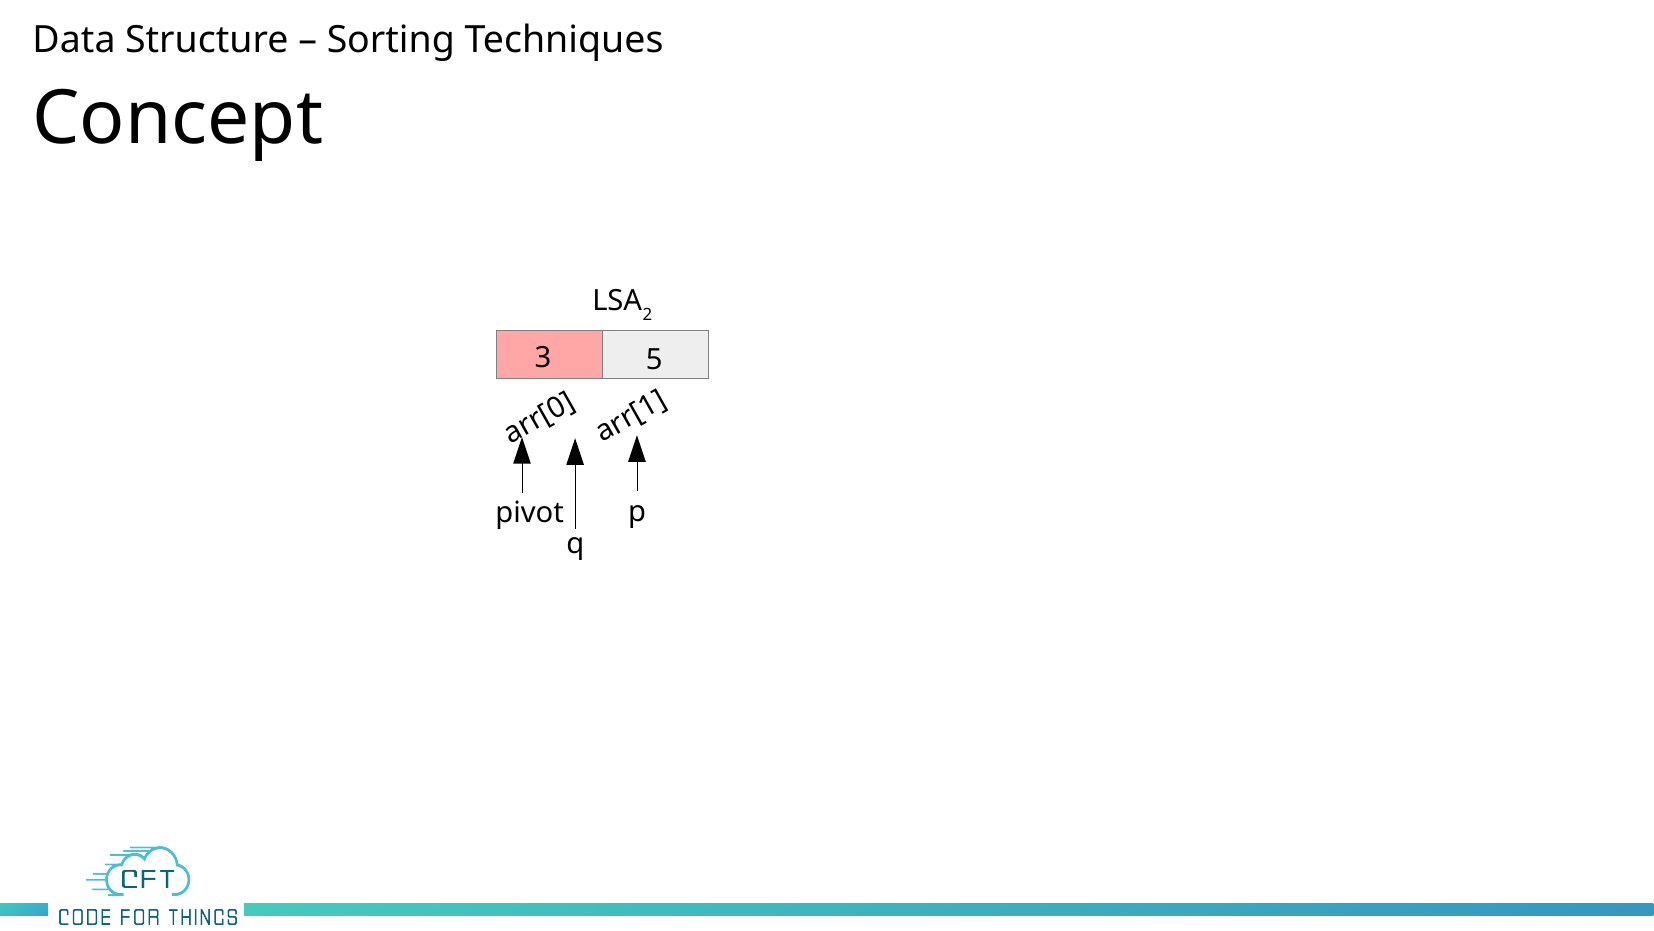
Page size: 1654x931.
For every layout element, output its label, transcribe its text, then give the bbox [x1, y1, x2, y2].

text_box arr[0] [478, 379, 601, 470]
text_box arr[1] [569, 361, 697, 468]
text_box pivot [480, 484, 575, 534]
picture [59, 846, 237, 925]
text_box pivot [576, 484, 584, 514]
text_box [496, 330, 519, 379]
text_box [568, 330, 631, 379]
text_box [680, 330, 709, 379]
text_box 5 [631, 330, 680, 380]
text_box LSA2 [577, 271, 674, 328]
text_box q [551, 514, 600, 609]
text_box p [613, 482, 662, 532]
text_box 3 [519, 328, 568, 379]
title Data Structure – Sorting Techniques Concept [32, 12, 1184, 166]
